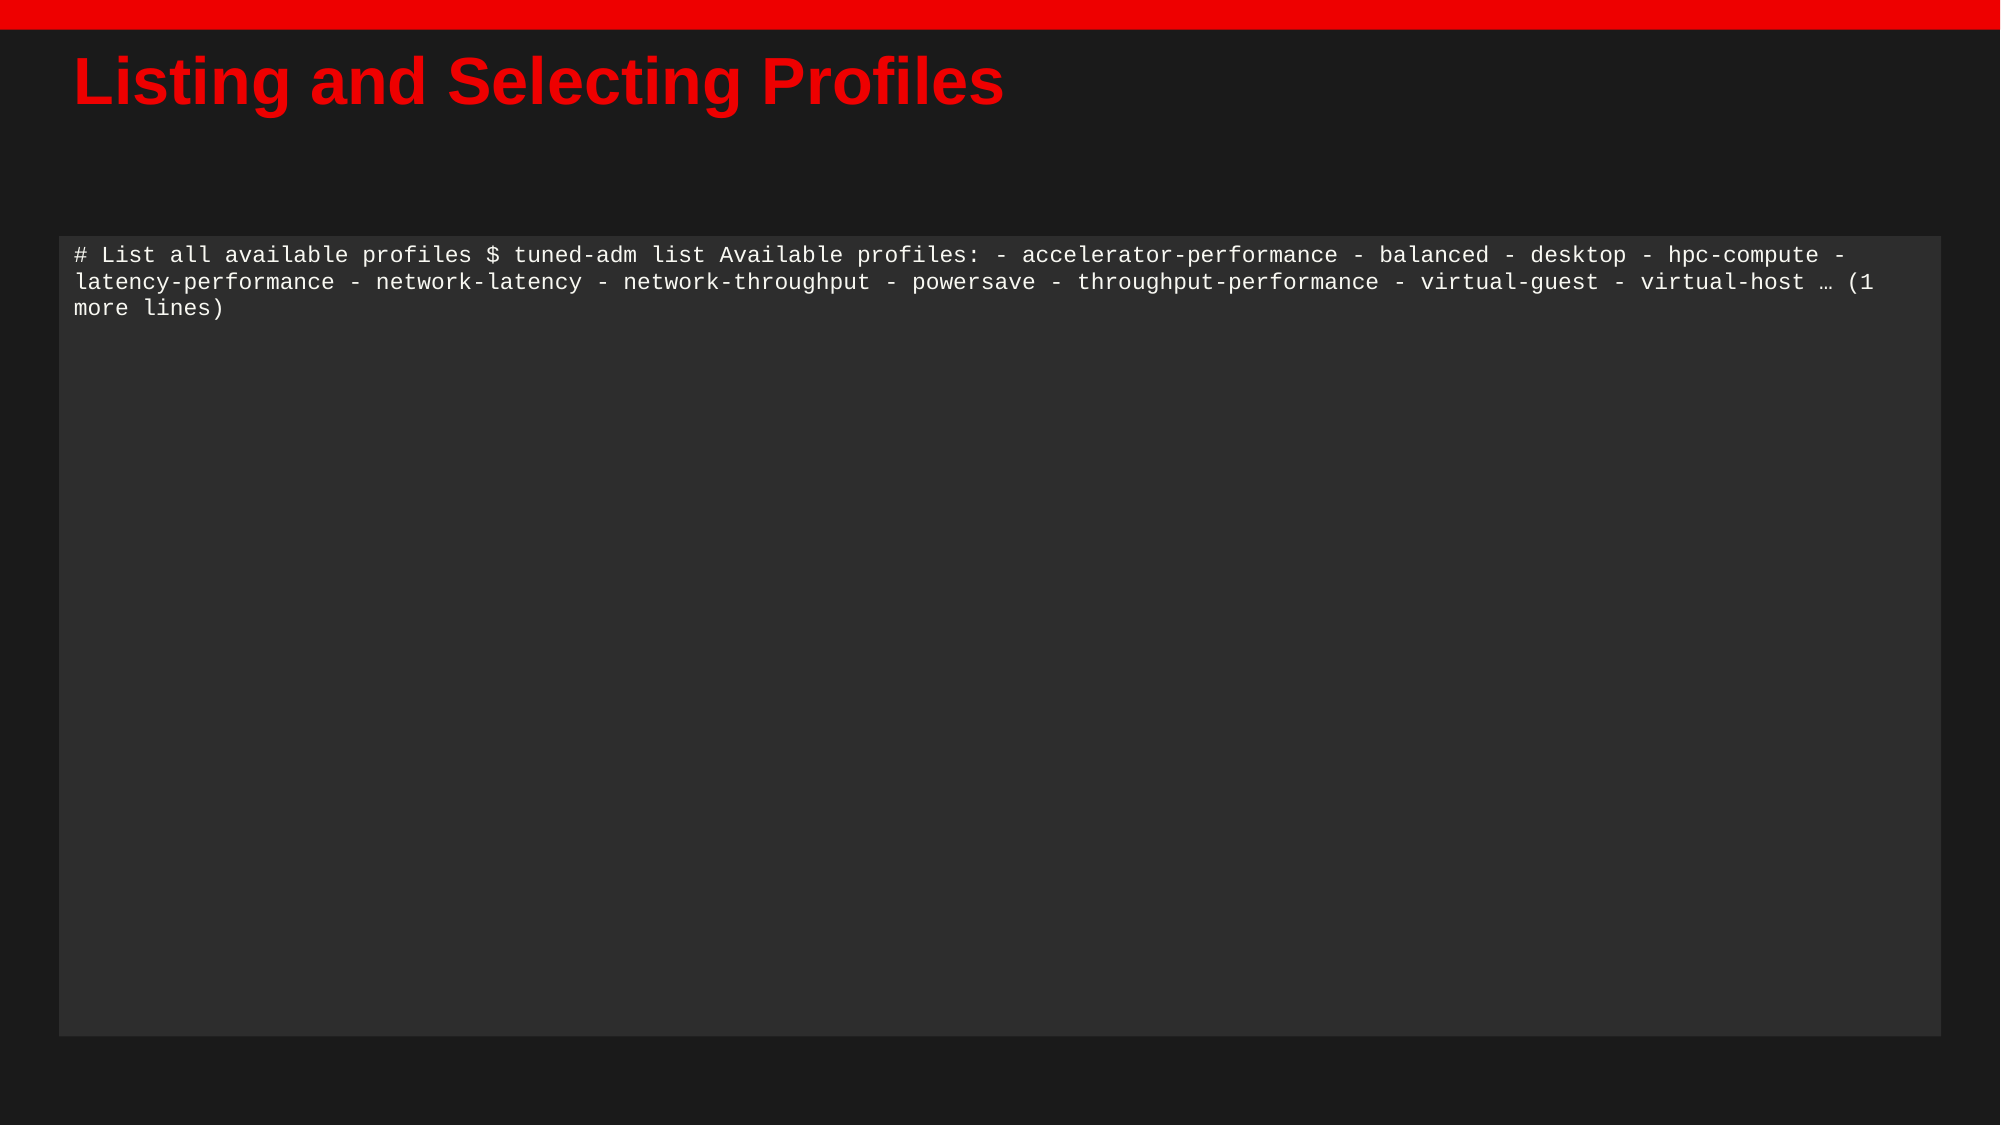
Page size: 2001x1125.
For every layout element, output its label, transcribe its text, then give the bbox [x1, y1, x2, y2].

text_box [0, 0, 2001, 30]
text_box Listing and Selecting Profiles [59, 36, 1942, 208]
text_box # List all available profiles $ tuned-adm list Available profiles: - accelerator-performance - balanced - desktop - hpc-compute - latency-performance - network-latency - network-throughput - powersave - throughput-performance - virtual-guest - virtual-host … (1 more lines) [59, 236, 1942, 1037]
